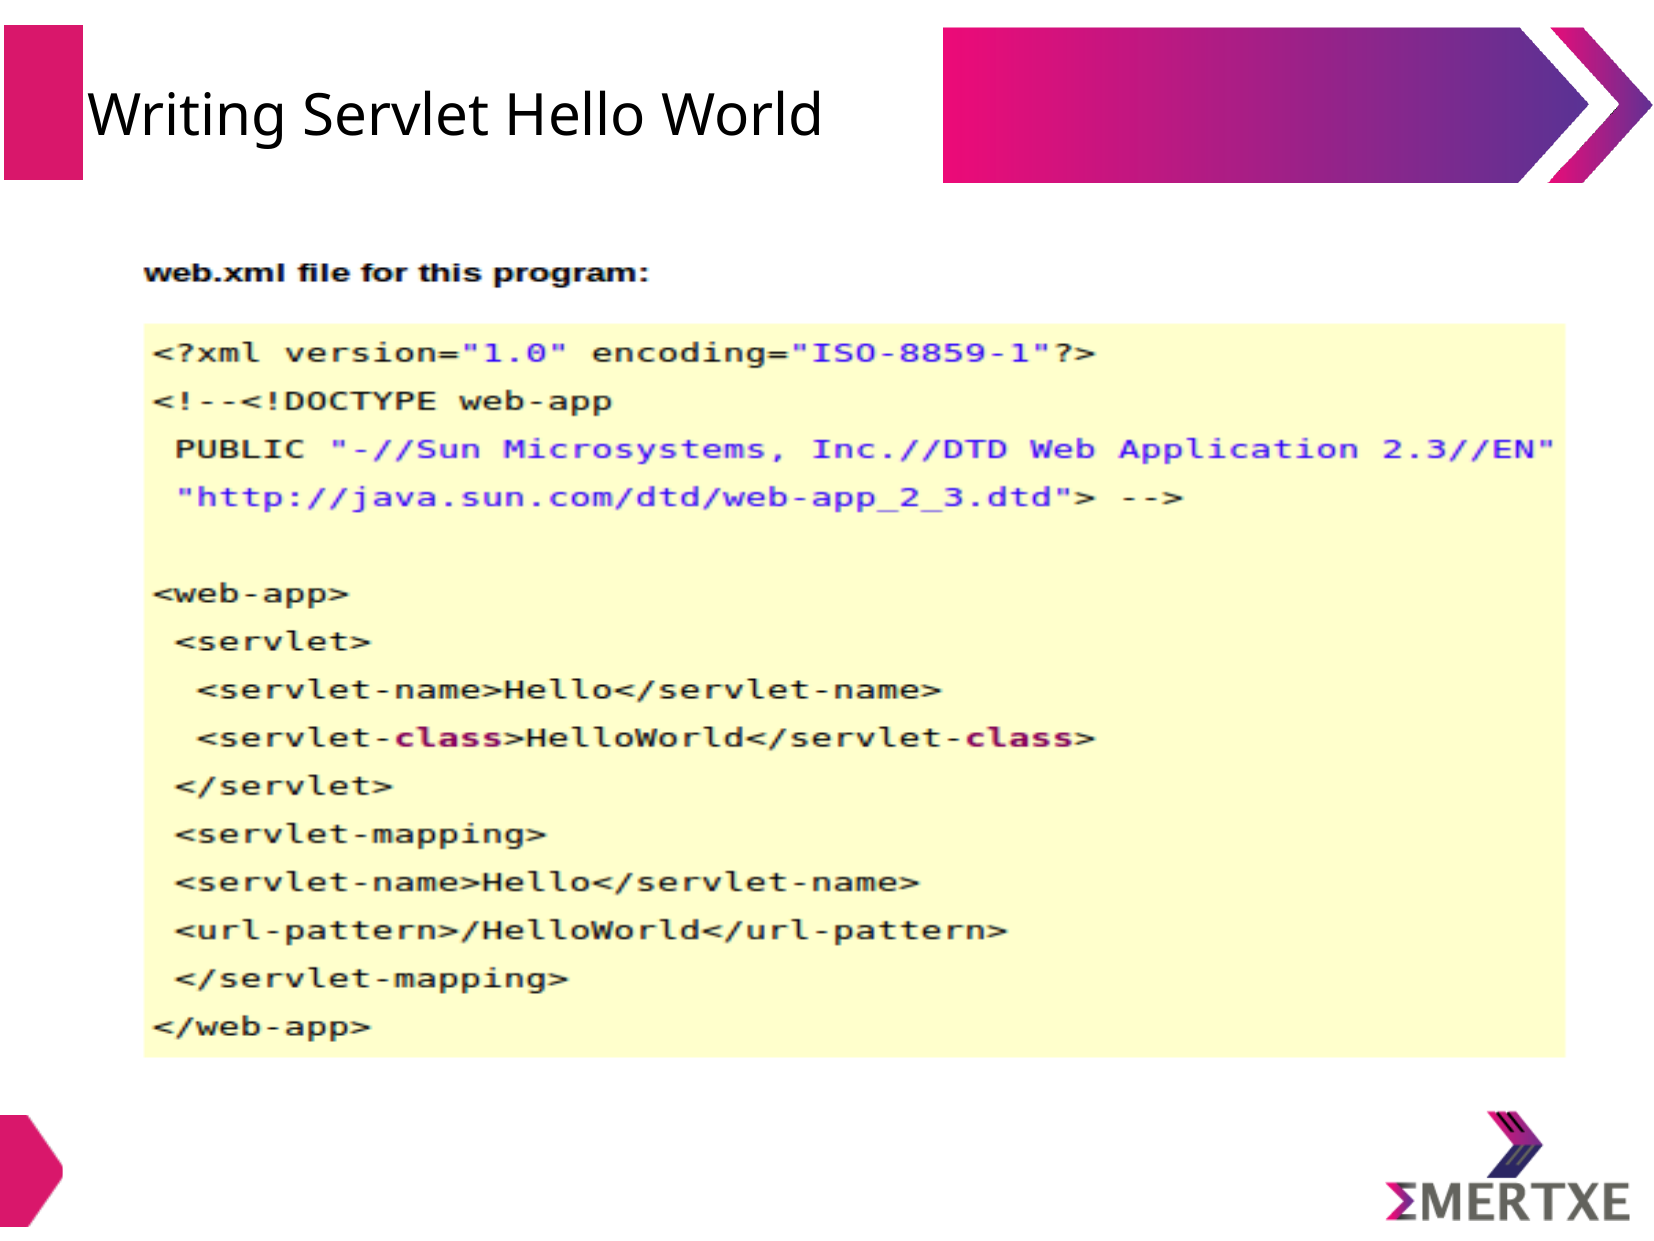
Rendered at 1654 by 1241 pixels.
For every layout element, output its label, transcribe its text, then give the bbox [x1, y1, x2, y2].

title Writing Servlet Hello World [71, 0, 1561, 226]
picture [1385, 1107, 1631, 1221]
picture [1561, 27, 1653, 183]
picture [90, 254, 1591, 1081]
